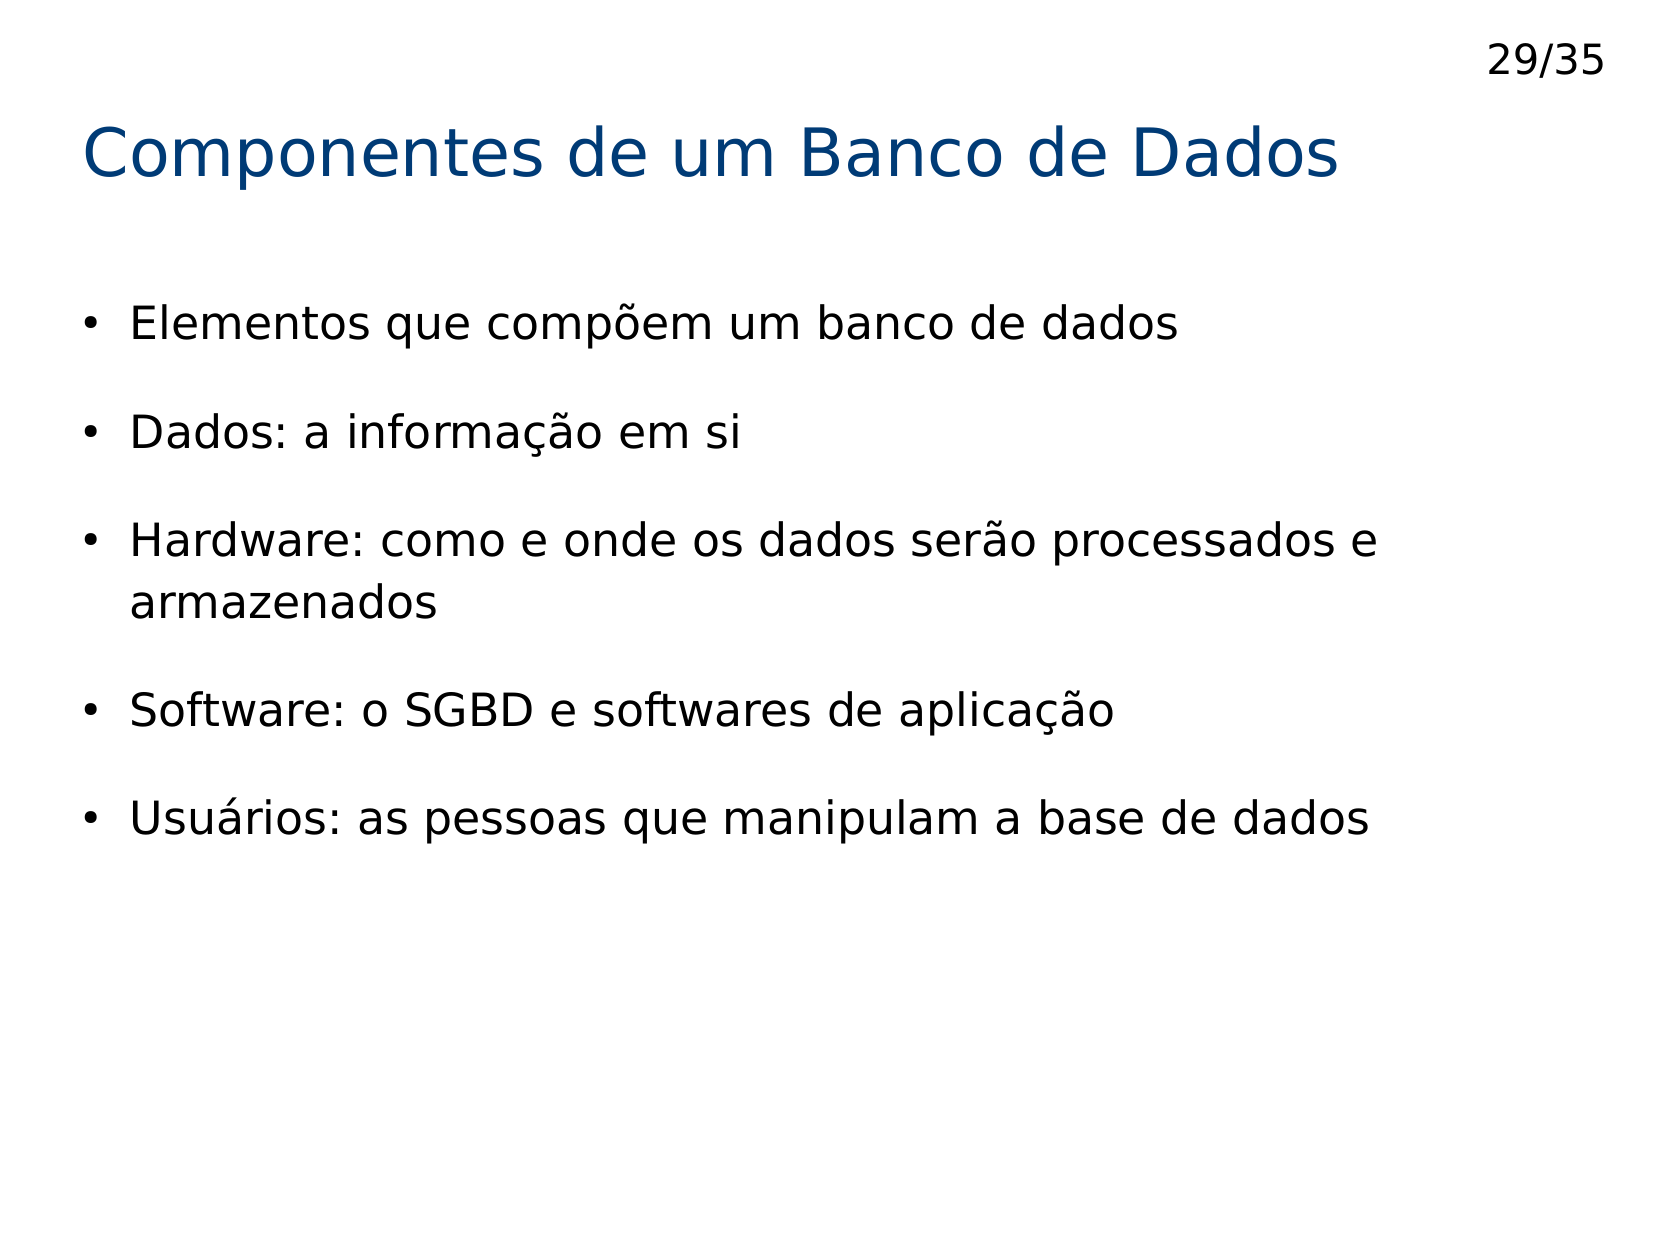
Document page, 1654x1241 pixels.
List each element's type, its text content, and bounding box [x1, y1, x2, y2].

title Componentes de um Banco de Dados [82, 82, 1571, 224]
list Elementos que compõem um banco de dados Dados: a informação em si Hardware: como e onde os dados serão processados e armazenados Software: o SGBD e softwares de aplicação Usuários: as pessoas que manipulam a base de dados [82, 289, 1571, 1108]
